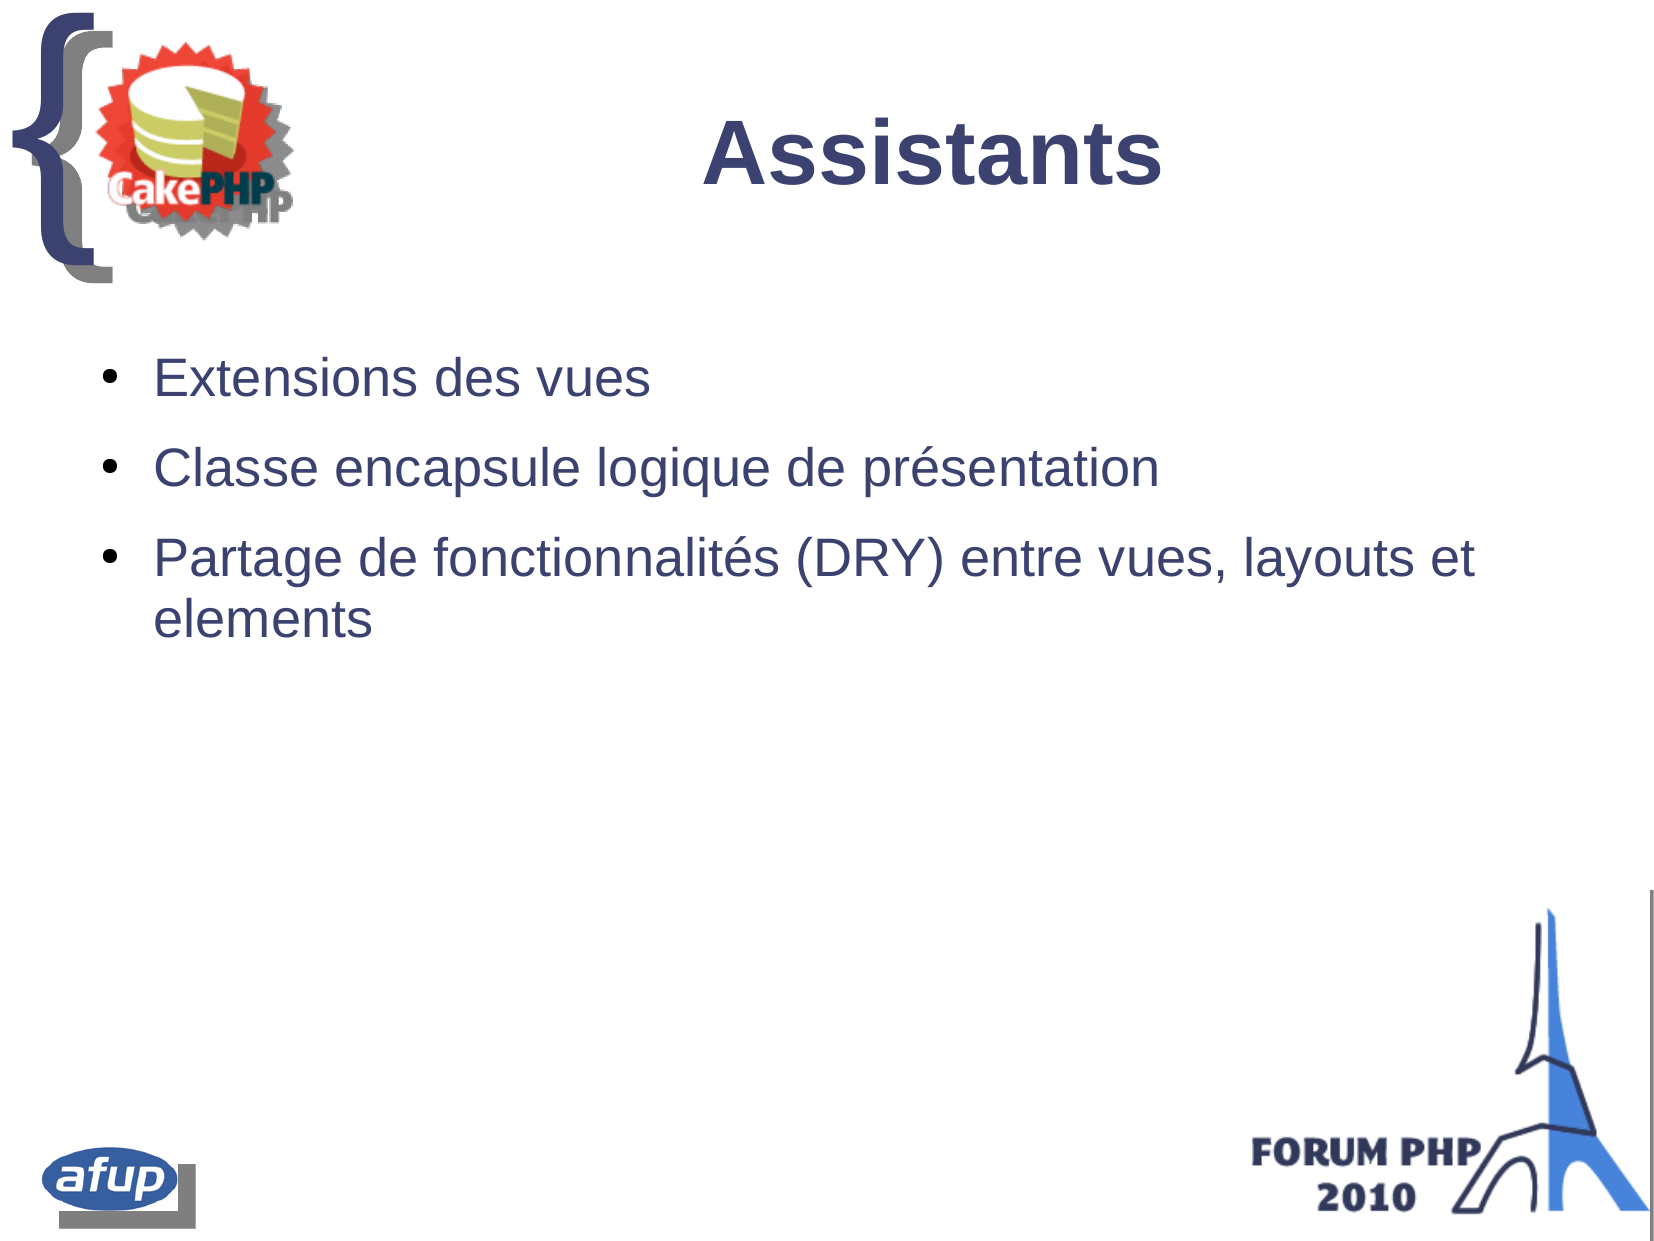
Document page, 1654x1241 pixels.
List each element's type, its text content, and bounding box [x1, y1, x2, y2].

picture [1240, 872, 1650, 1241]
list Extensions des vues Classe encapsule logique de présentation Partage de fonctionnalités (DRY) entre vues, layouts et elements [82, 290, 1571, 1094]
picture [88, 35, 284, 231]
picture [41, 1146, 178, 1211]
title Assistants [295, 56, 1571, 250]
